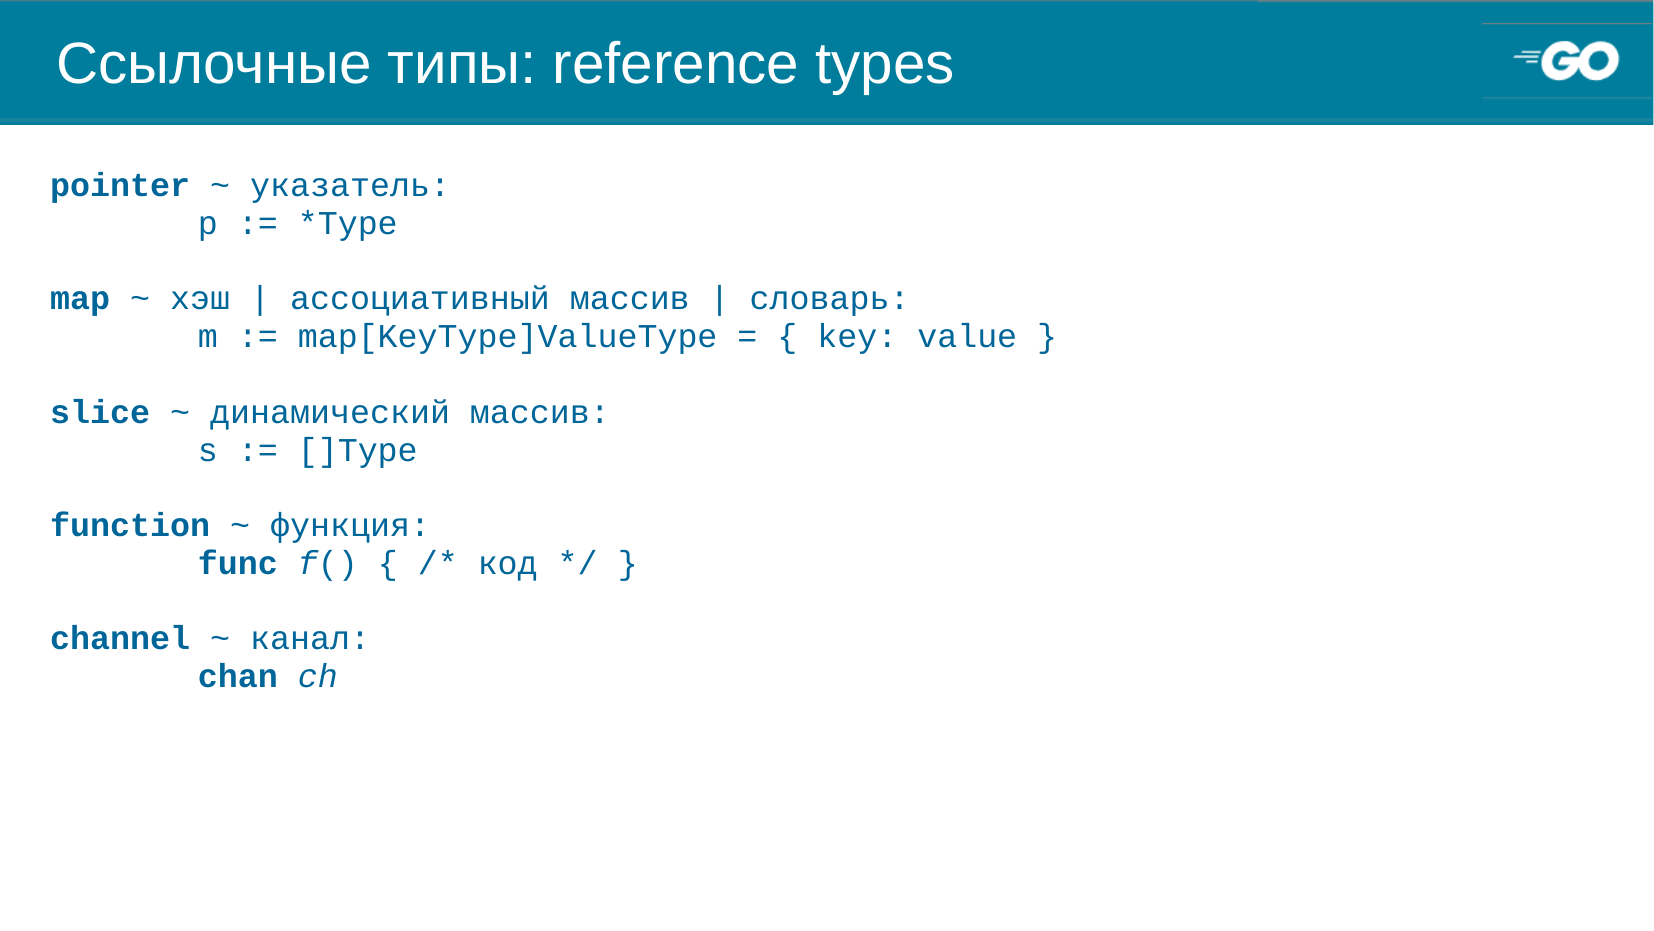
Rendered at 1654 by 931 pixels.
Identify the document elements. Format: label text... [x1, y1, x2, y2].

text_box pointer ~ указатель: p := *Type map ~ хэш | ассоциативный массив | словарь: m := map[KeyType]ValueType = { key: value } slice ~ динамический массив: s := []Type function ~ функция: func f() { /* код */ } channel ~ канал: chan ch [35, 124, 1619, 898]
text_box Ссылочные типы: reference types [41, 23, 1495, 104]
picture [1542, 41, 1619, 81]
